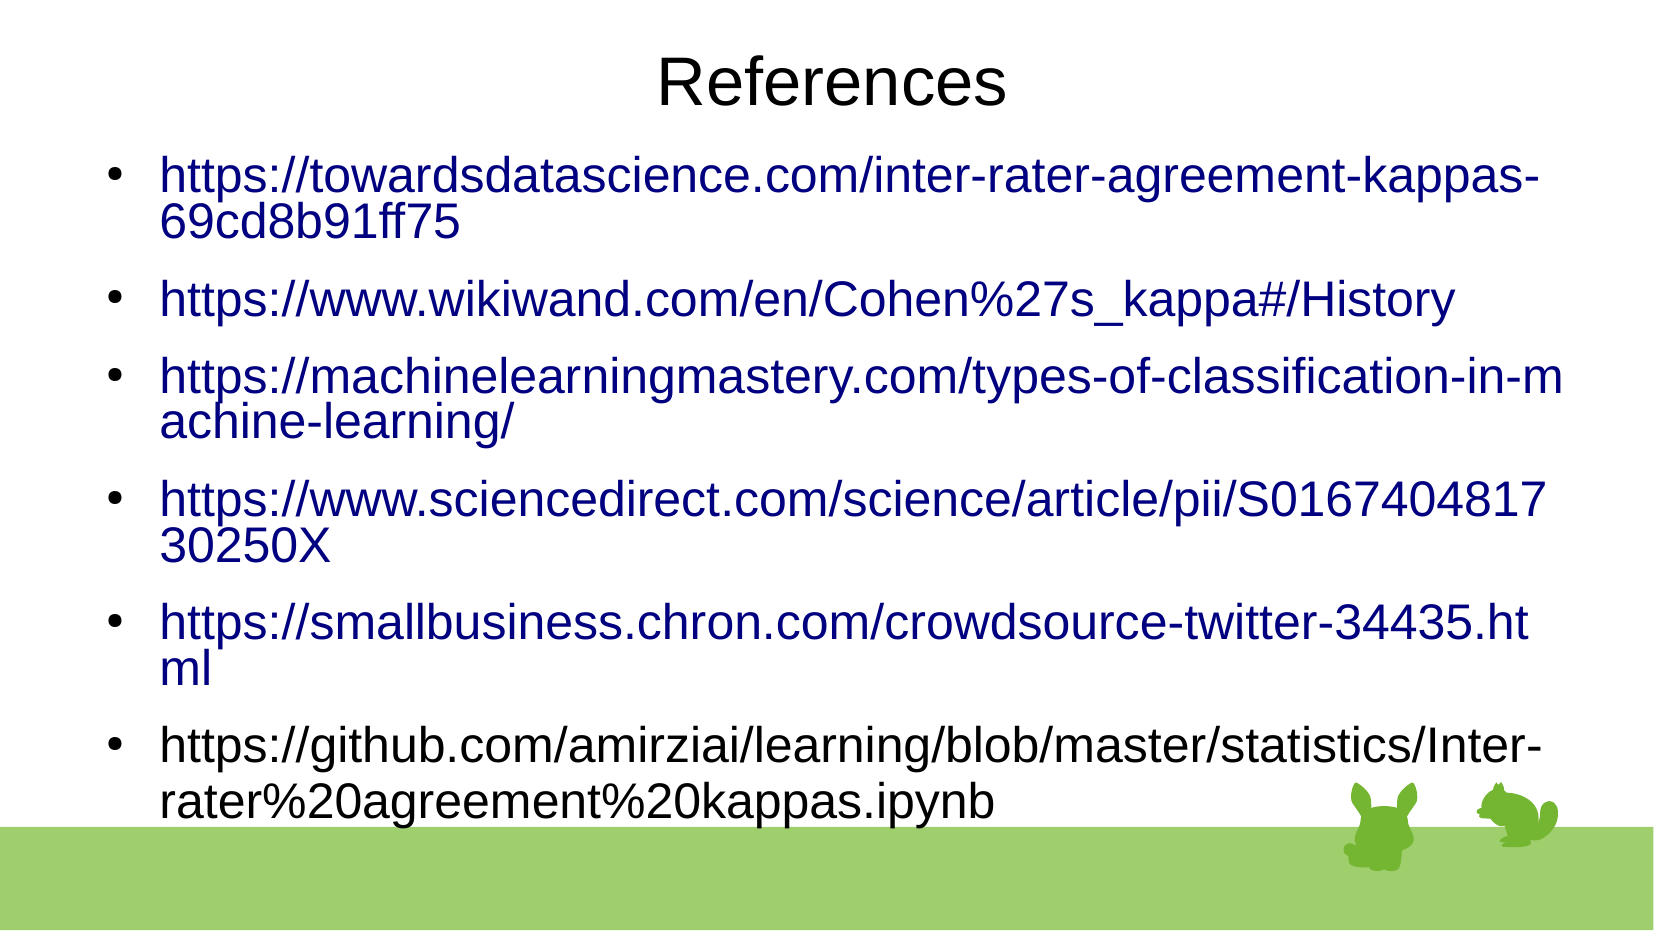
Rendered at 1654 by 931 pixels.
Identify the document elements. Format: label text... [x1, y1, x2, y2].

list https://towardsdatascience.com/inter-rater-agreement-kappas-69cd8b91ff75 https://www.wikiwand.com/en/Cohen%27s_kappa#/History https://machinelearningmastery.com/types-of-classification-in-machine-learning/ https://www.sciencedirect.com/science/article/pii/S016740481730250X https://smallbusiness.chron.com/crowdsource-twitter-34435.html https://github.com/amirziai/learning/blob/master/statistics/Inter-rater%20agreement%20kappas.ipynb [88, 147, 1565, 886]
title References [118, 15, 1548, 147]
